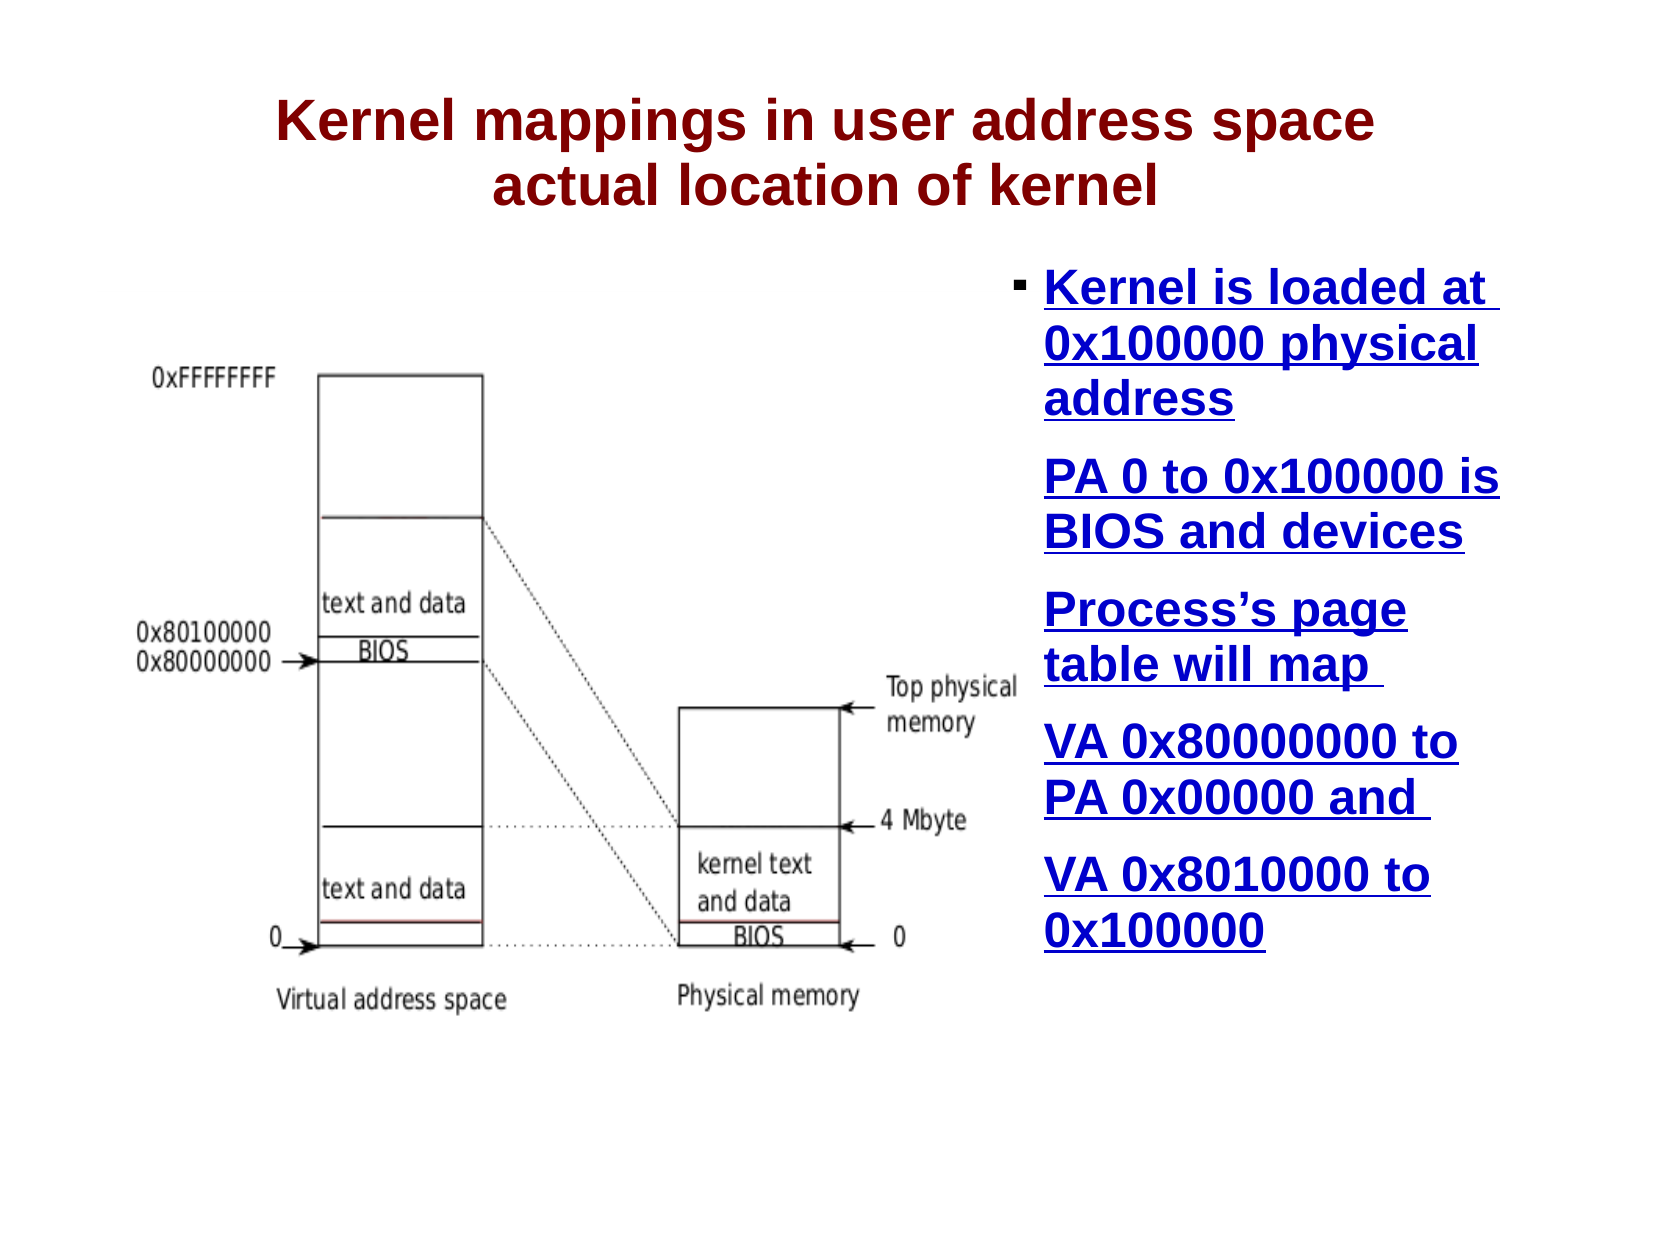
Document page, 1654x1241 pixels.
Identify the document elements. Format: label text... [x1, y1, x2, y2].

picture [97, 290, 1040, 1018]
list Kernel is loaded at 0x100000 physical address PA 0 to 0x100000 is BIOS and devices Process’s page table will map VA 0x80000000 to PA 0x00000 and VA 0x8010000 to 0x100000 [1003, 259, 1524, 980]
title Kernel mappings in user address space actual location of kernel [82, 0, 1571, 307]
